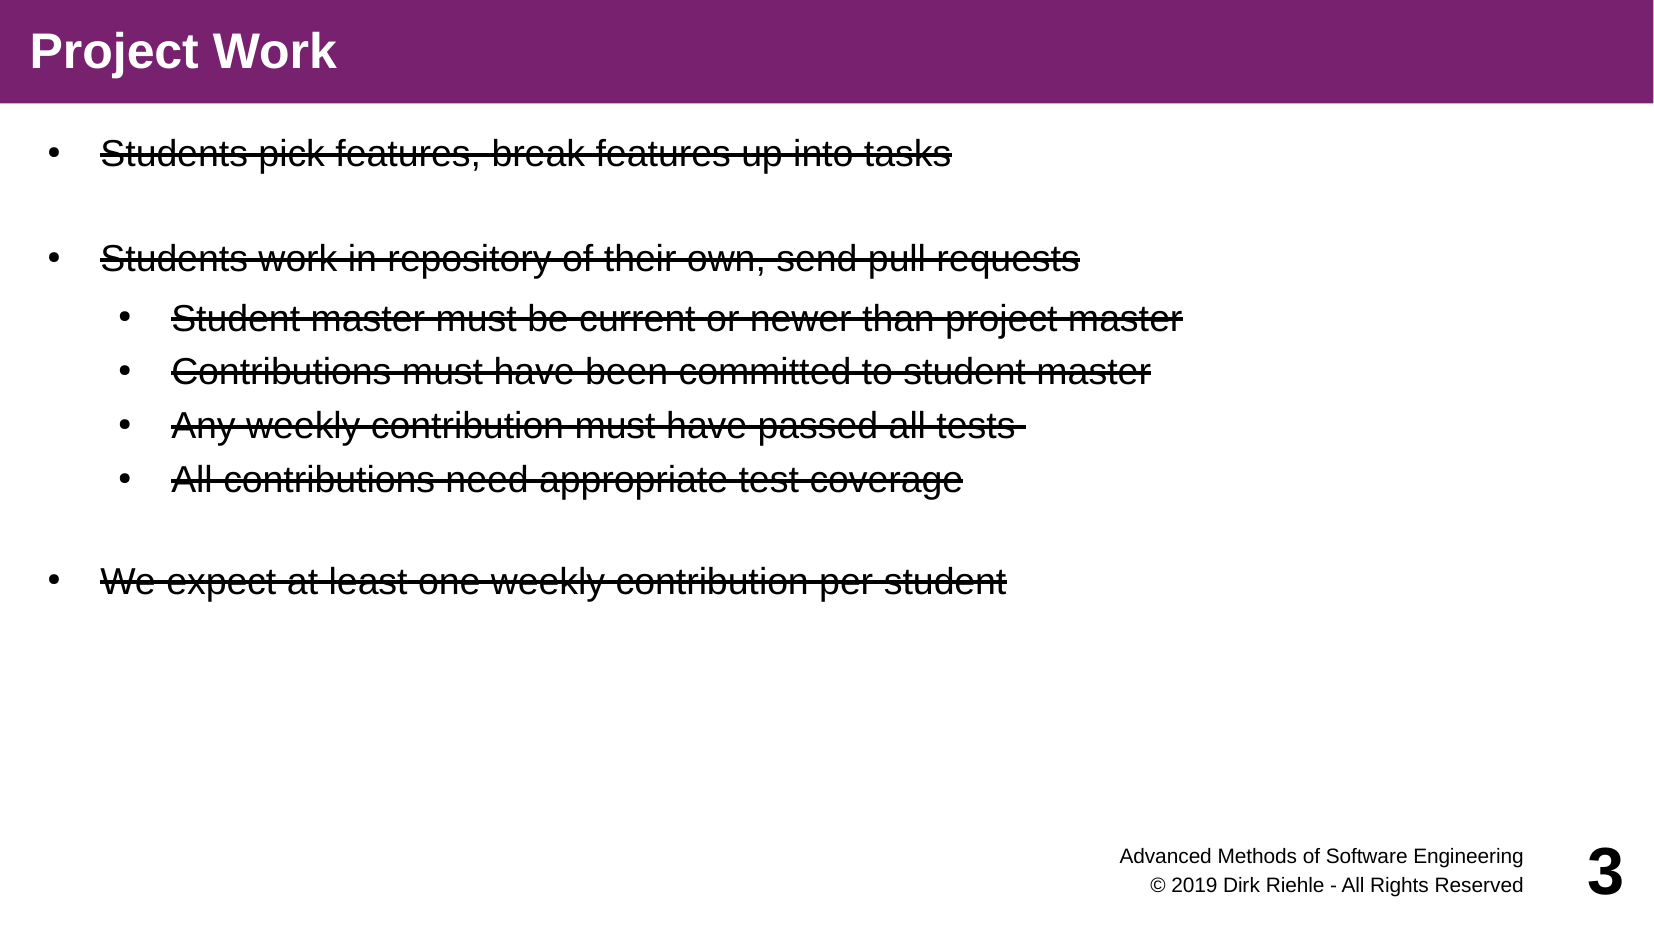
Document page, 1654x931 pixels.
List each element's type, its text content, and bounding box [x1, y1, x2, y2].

list Students pick features, break features up into tasks Students work in repository of their own, send pull requests Student master must be current or newer than project master Contributions must have been committed to student master Any weekly contribution must have passed all tests All contributions need appropriate test coverage We expect at least one weekly contribution per student [29, 132, 1625, 813]
title Project Work [0, 0, 1654, 104]
